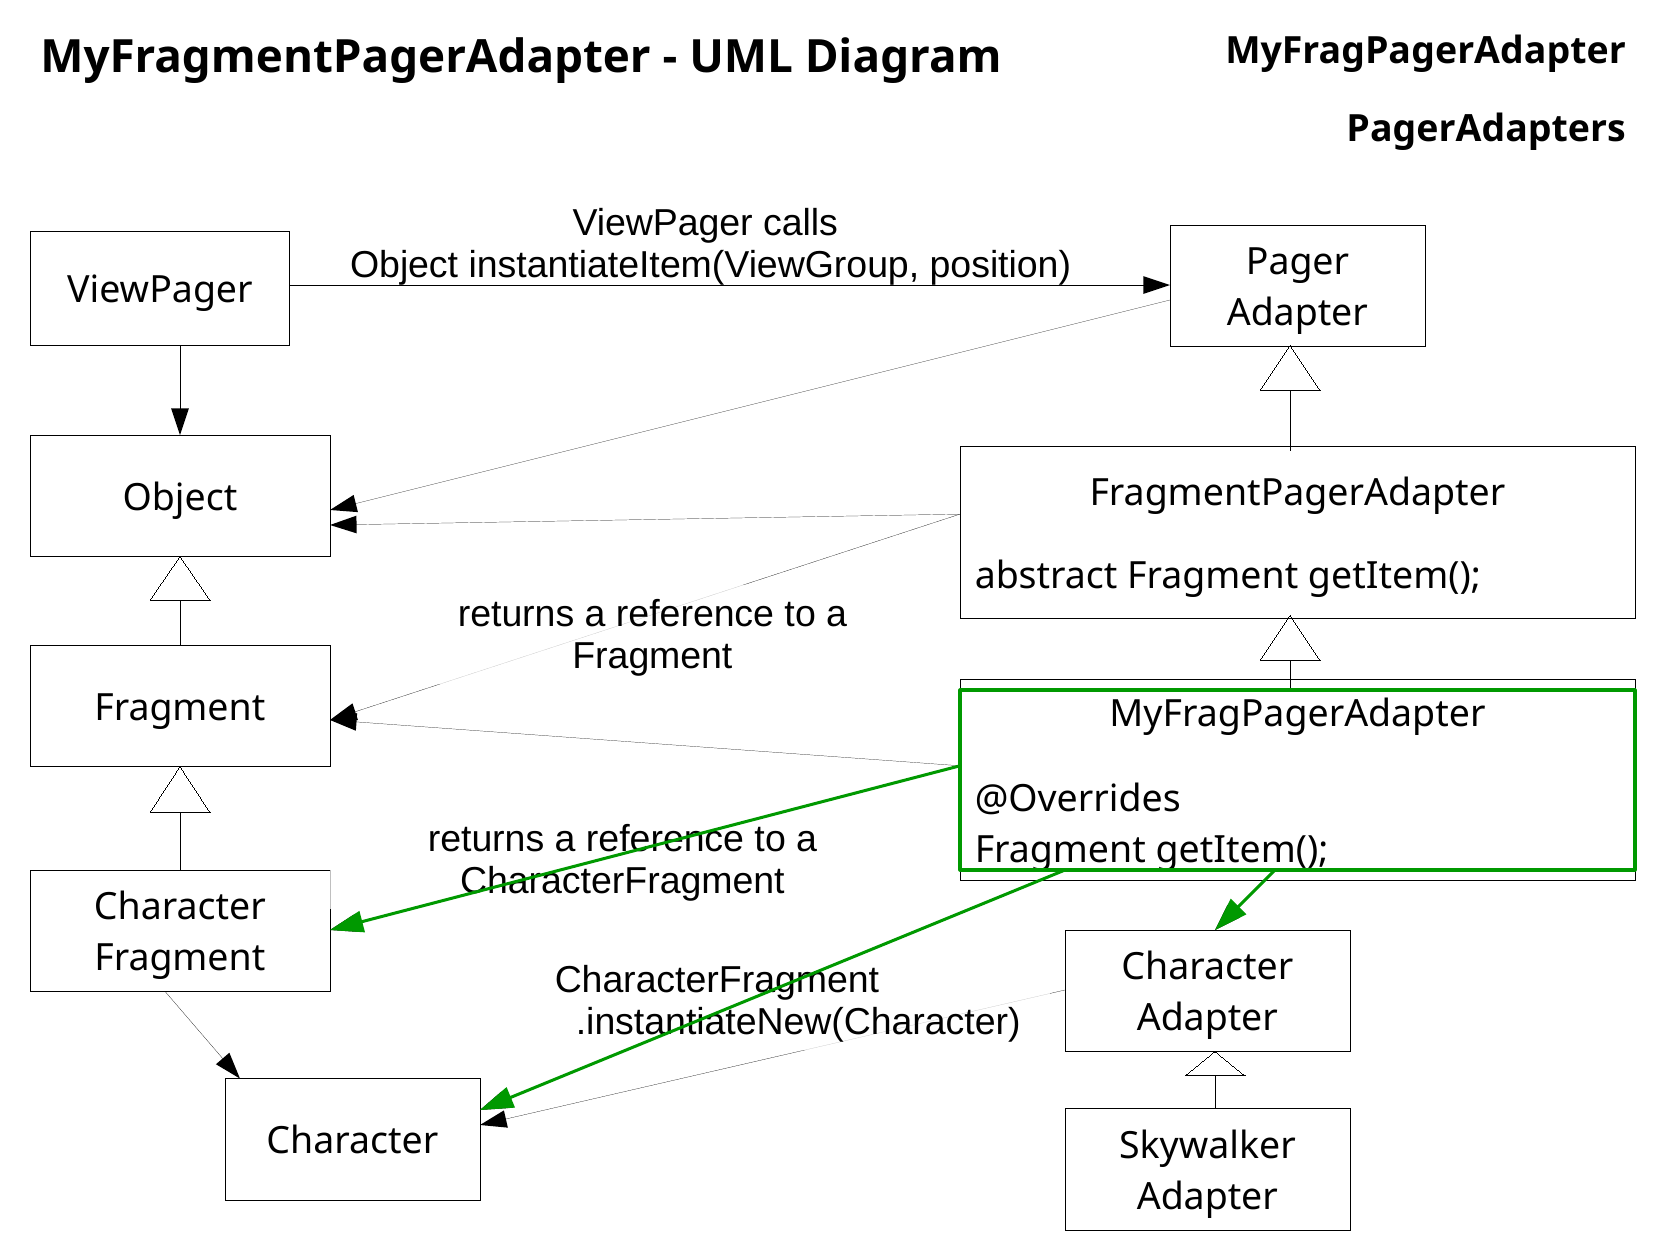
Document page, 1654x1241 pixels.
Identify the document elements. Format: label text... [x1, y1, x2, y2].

table_cell [27, 94, 1177, 166]
text_box FragmentPagerAdapter abstract Fragment getItem(); [960, 446, 1636, 619]
text_box ViewPager [30, 231, 290, 346]
text_box Skywalker Adapter [1065, 1108, 1351, 1231]
text_box ViewPager calls Object instantiateItem(ViewGroup, position) [330, 193, 1092, 293]
text_box Pager Adapter [1170, 225, 1426, 347]
text_box Character Fragment [30, 870, 331, 992]
text_box Character [225, 1078, 481, 1201]
text_box Character Adapter [1065, 930, 1351, 1052]
table_header MyFragmentPagerAdapter - UML Diagram [27, 16, 1177, 93]
text_box returns a reference to a Fragment [360, 585, 946, 684]
text_box CharacterFragment .instantiateNew(Character) [631, 951, 1051, 1051]
text_box CharacterFragment .instantiateNew(Character) [540, 951, 861, 1051]
text_box Fragment [30, 645, 331, 767]
text_box Object [30, 435, 331, 557]
table_header MyFragPagerAdapter [1178, 16, 1641, 93]
text_box MyFragPagerAdapter @Overrides Fragment getItem(); [962, 692, 1633, 868]
text_box returns a reference to a CharacterFragment [421, 810, 916, 909]
text_box returns a reference to a CharacterFragment [330, 810, 780, 909]
table_cell PagerAdapters [1178, 94, 1641, 166]
